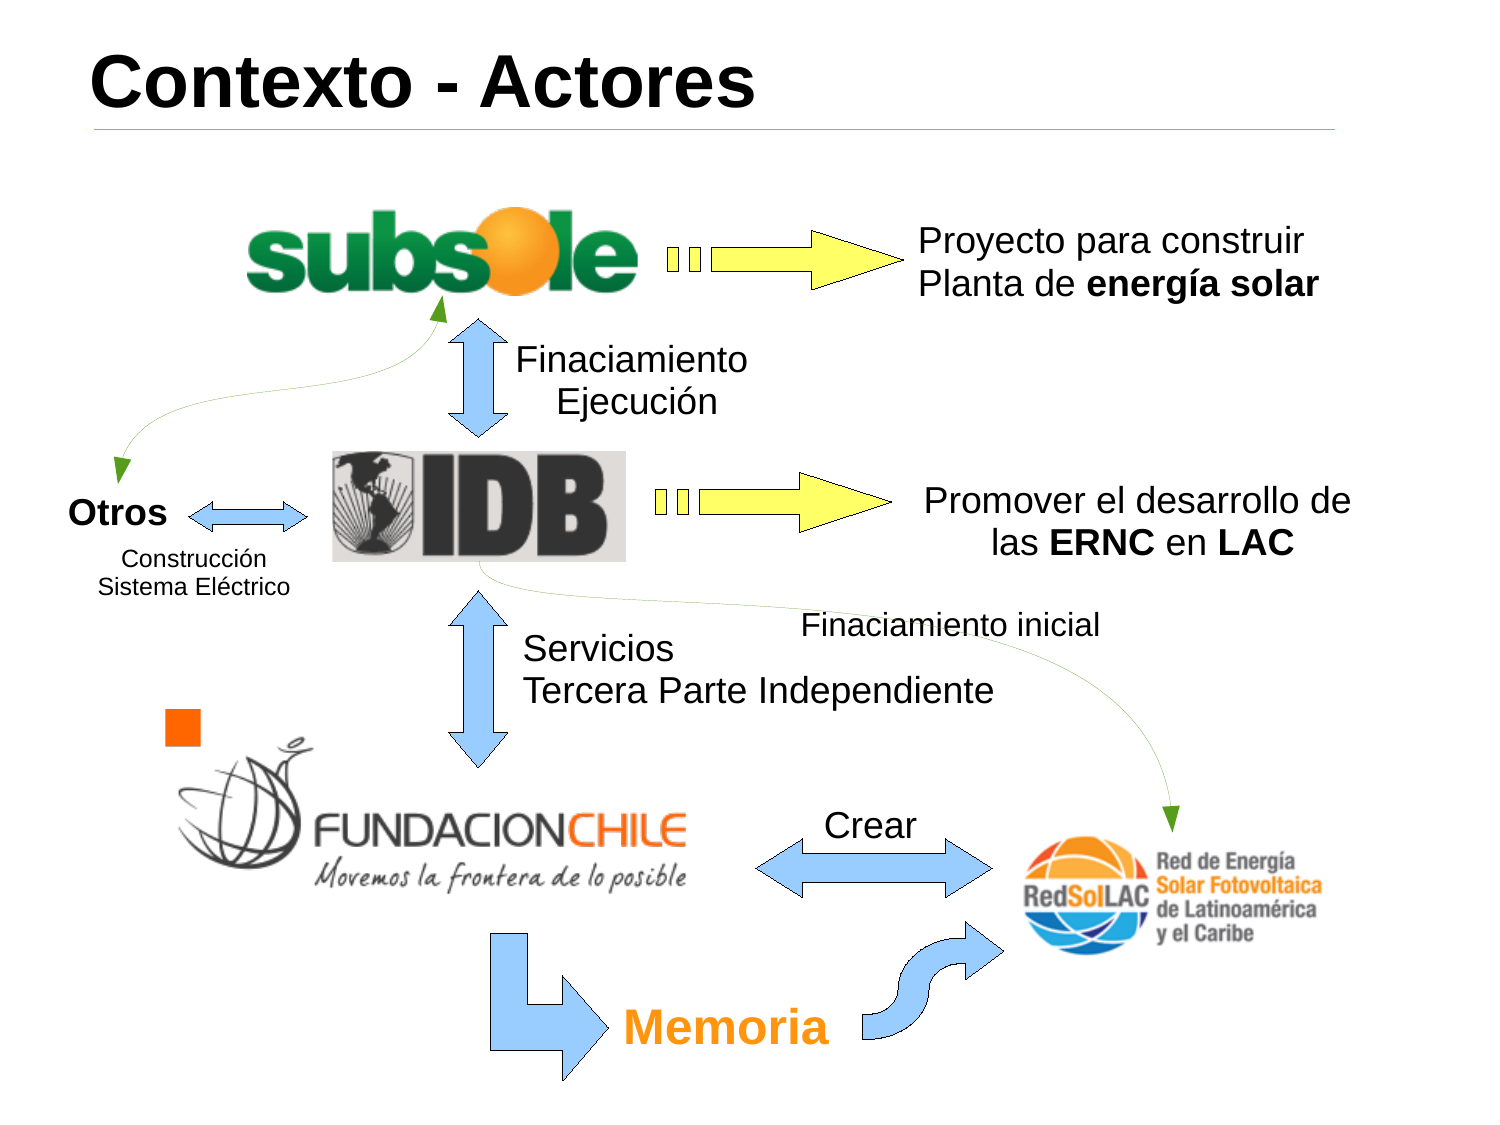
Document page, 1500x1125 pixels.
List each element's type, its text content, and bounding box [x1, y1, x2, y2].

text_box [165, 590, 703, 916]
text_box [1016, 832, 1329, 960]
text_box [755, 838, 993, 898]
text_box [448, 318, 500, 438]
text_box Proyecto para construir Planta de energía solar [903, 212, 1335, 312]
text_box [699, 472, 892, 533]
text_box Finaciamiento Ejecución [500, 330, 774, 430]
text_box Memoria [608, 992, 844, 1063]
text_box [655, 489, 667, 515]
text_box [247, 207, 638, 296]
text_box Promover el desarrollo de las ERNC en LAC [908, 472, 1378, 572]
text_box Crear [809, 797, 933, 855]
text_box Construcción Sistema Eléctrico [82, 537, 307, 609]
text_box [332, 451, 626, 562]
text_box [689, 247, 701, 272]
text_box [862, 921, 1004, 1040]
text_box [677, 489, 689, 515]
text_box Finaciamiento inicial [785, 598, 1117, 651]
text_box Servicios Tercera Parte Independiente [507, 620, 1010, 719]
text_box [490, 933, 609, 1081]
text_box [711, 230, 904, 290]
text_box [667, 247, 679, 272]
text_box [188, 501, 308, 532]
text_box Contexto - Actores [75, 0, 1425, 138]
text_box Finaciamiento inicial [785, 609, 1021, 651]
text_box Otros [53, 484, 183, 542]
